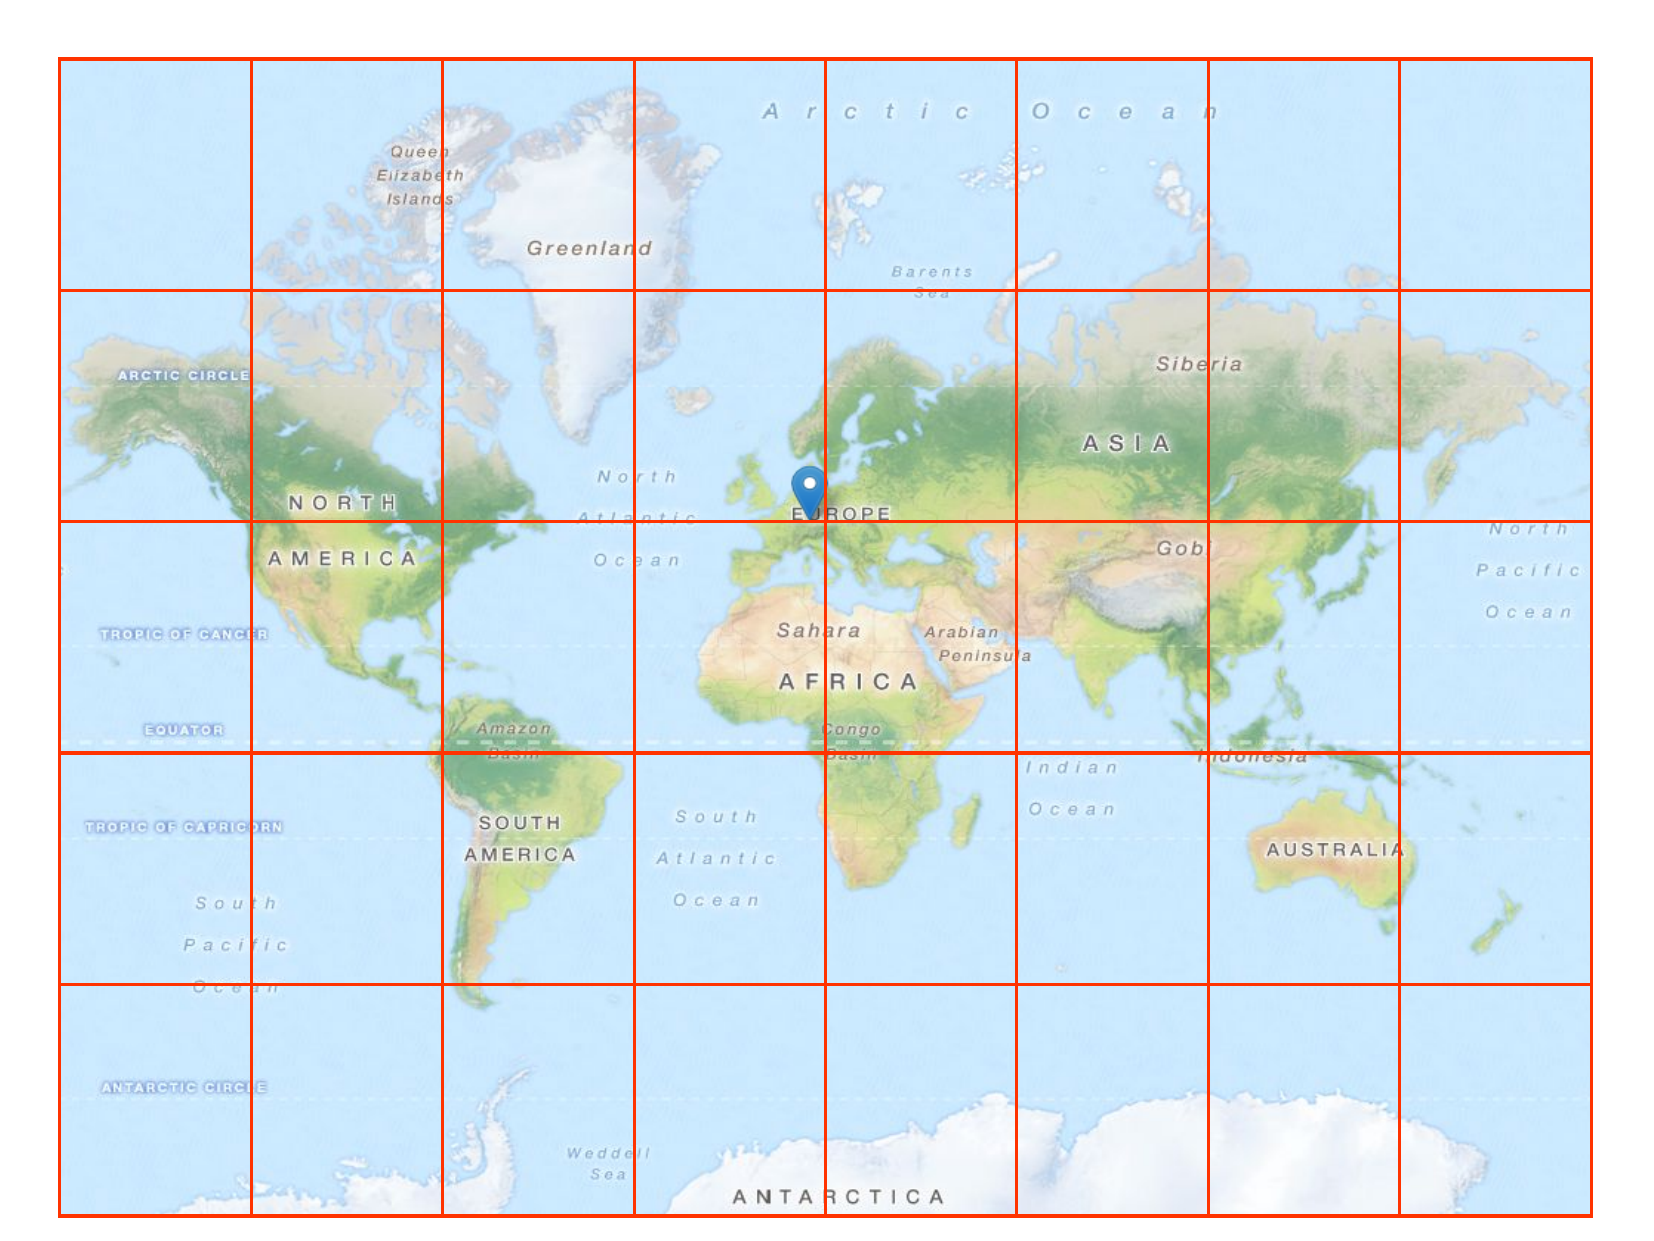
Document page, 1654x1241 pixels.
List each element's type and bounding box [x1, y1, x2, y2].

table_cell [1401, 292, 1590, 520]
table_header [1018, 61, 1207, 289]
table_cell [61, 292, 250, 520]
table_header [1401, 61, 1590, 289]
table_cell [1210, 523, 1398, 751]
table_cell [1018, 292, 1207, 520]
table_cell [1401, 986, 1590, 1214]
table_cell [253, 755, 441, 983]
table_cell [253, 986, 441, 1214]
table_cell [827, 755, 1015, 983]
table_cell [1018, 755, 1207, 983]
table_cell [636, 523, 824, 751]
table_cell [1401, 755, 1590, 983]
table_cell [827, 523, 1015, 751]
table_header [827, 61, 1015, 289]
table_cell [827, 986, 1015, 1214]
table_cell [61, 523, 250, 751]
table_cell [1210, 292, 1398, 520]
table_header [61, 61, 250, 289]
table_cell [1018, 523, 1207, 751]
table_cell [1210, 986, 1398, 1214]
table_cell [444, 755, 633, 983]
table_cell [636, 986, 824, 1214]
table_cell [636, 292, 824, 520]
table_header [444, 61, 633, 289]
table_cell [1210, 755, 1398, 983]
table_header [636, 61, 824, 289]
table_cell [444, 292, 633, 520]
table_cell [253, 523, 441, 751]
table_cell [1401, 523, 1590, 751]
table_cell [61, 986, 250, 1214]
table_cell [827, 292, 1015, 520]
table_cell [636, 755, 824, 983]
table_cell [444, 523, 633, 751]
table_cell [61, 755, 250, 983]
table_header [253, 61, 441, 289]
table_header [1210, 61, 1398, 289]
table_cell [444, 986, 633, 1214]
table_cell [253, 292, 441, 520]
table_cell [1018, 986, 1207, 1214]
